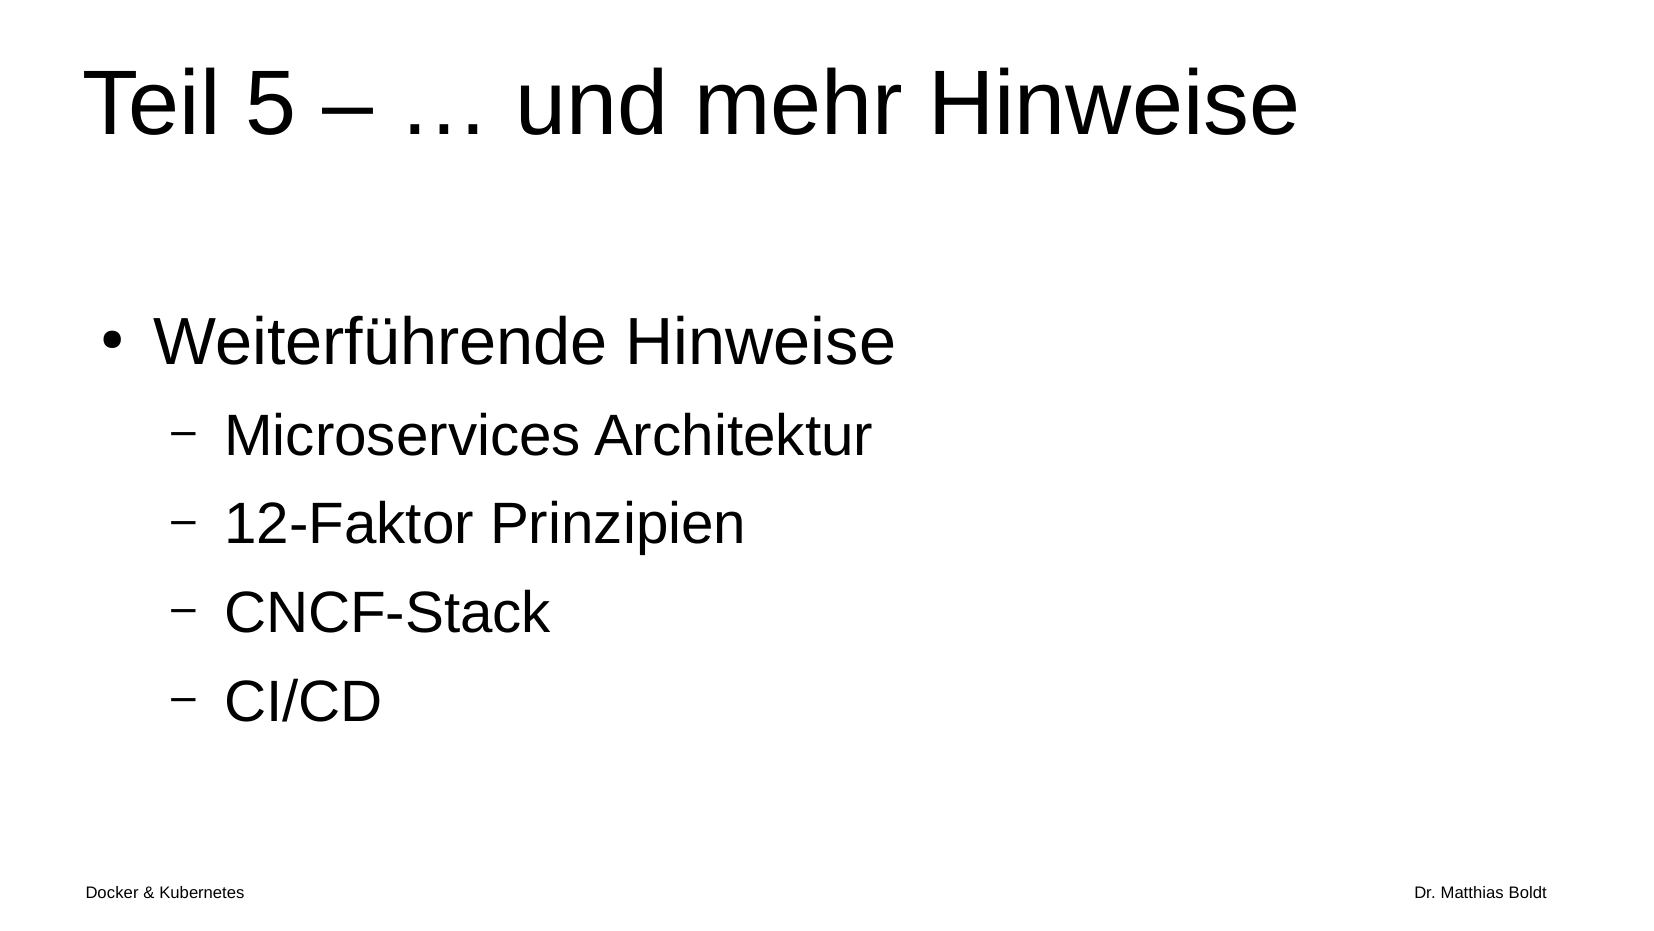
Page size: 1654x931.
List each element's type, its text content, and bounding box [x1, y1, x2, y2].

title Teil 5 – … und mehr Hinweise [82, 0, 1619, 206]
list Weiterführende Hinweise Microservices Architektur 12-Faktor Prinzipien CNCF-Stack CI/CD [82, 199, 1571, 845]
text_box Docker & Kubernetes Dr. Matthias Boldt [70, 875, 1563, 910]
